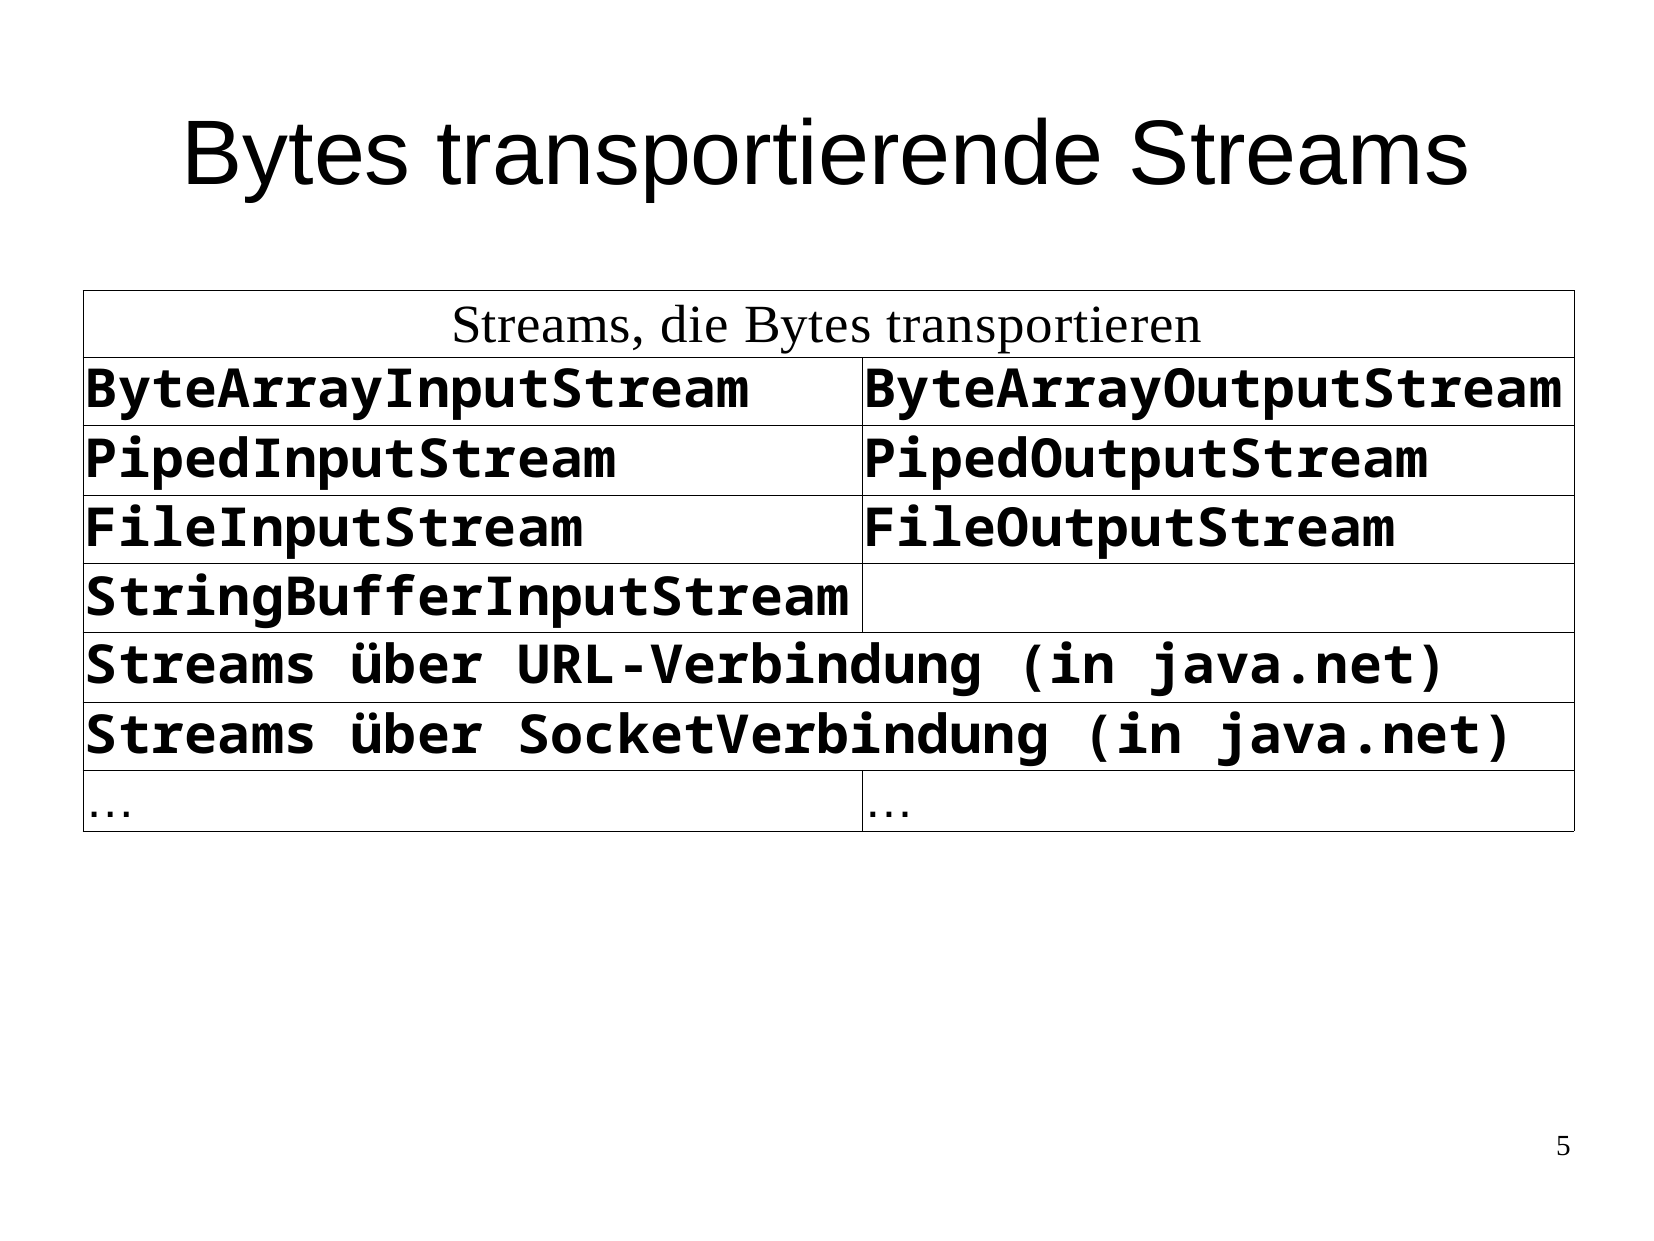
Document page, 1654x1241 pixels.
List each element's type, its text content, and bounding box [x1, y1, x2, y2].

chart [82, 290, 1576, 1078]
title Bytes transportierende Streams [82, 49, 1571, 257]
